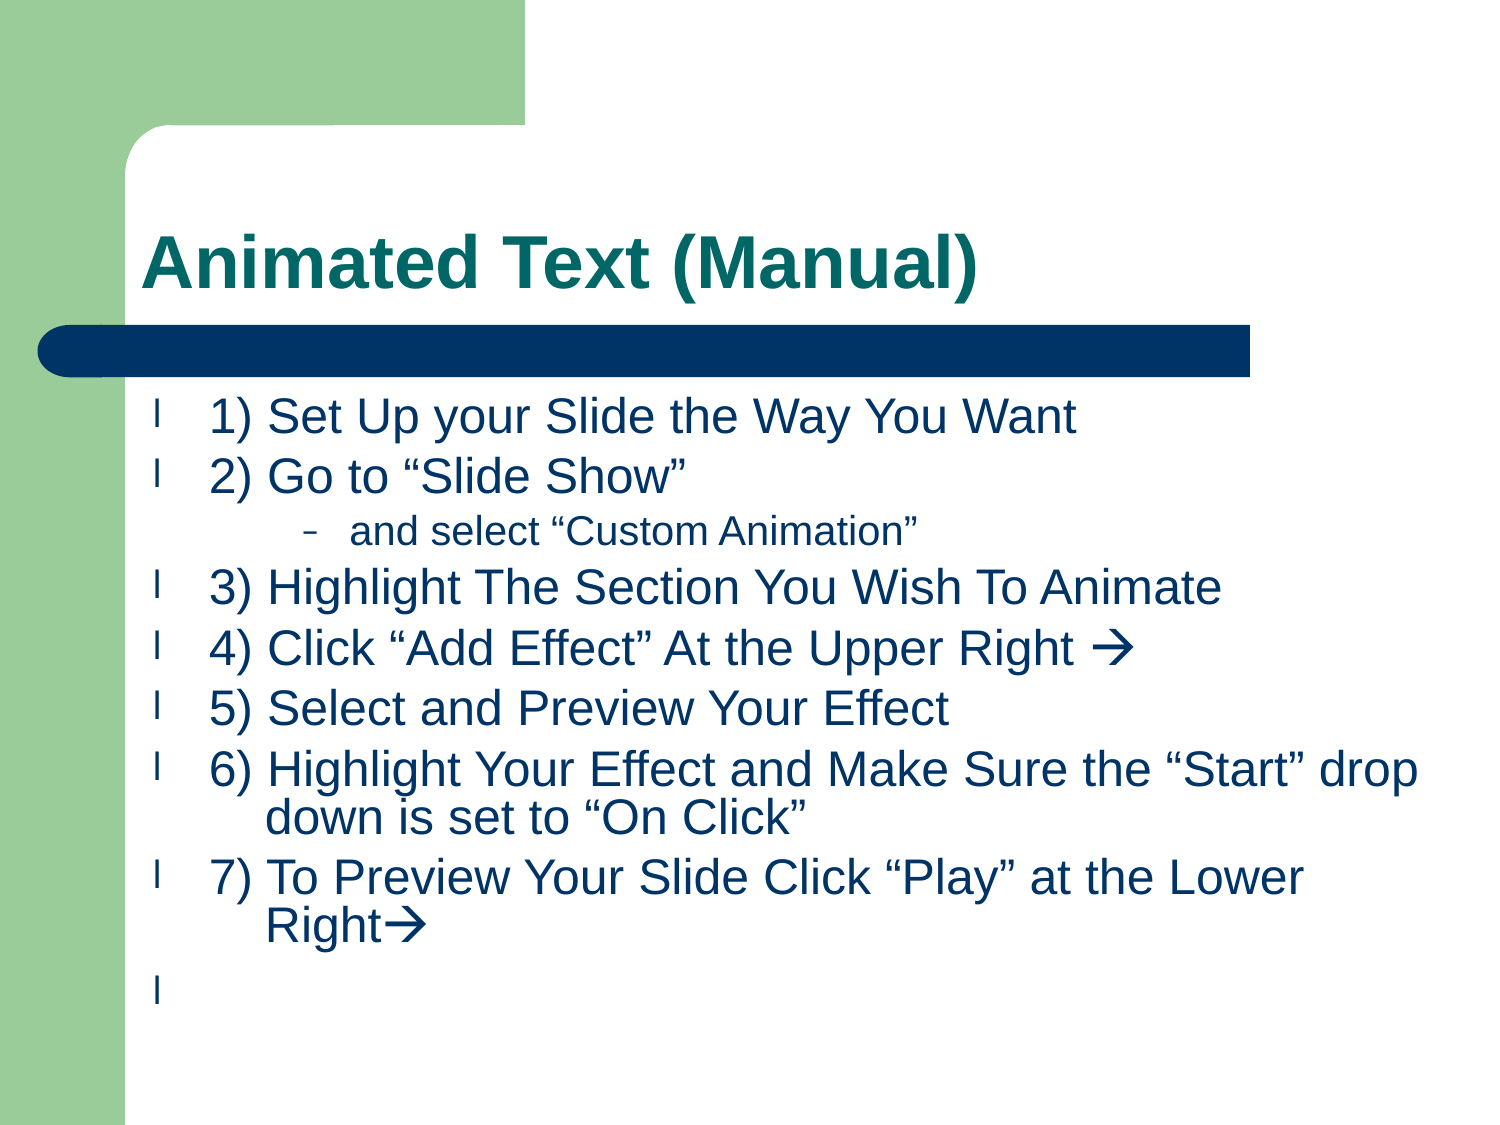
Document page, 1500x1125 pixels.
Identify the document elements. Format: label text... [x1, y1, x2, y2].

list 1) Set Up your Slide the Way You Want 2) Go to “Slide Show” and select “Custom Animation” 3) Highlight The Section You Wish To Animate 4) Click “Add Effect” At the Upper Right  5) Select and Preview Your Effect 6) Highlight Your Effect and Make Sure the “Start” drop down is set to “On Click” 7) To Preview Your Slide Click “Play” at the Lower Right [137, 387, 1438, 999]
title Animated Text (Manual) [125, 125, 1426, 313]
